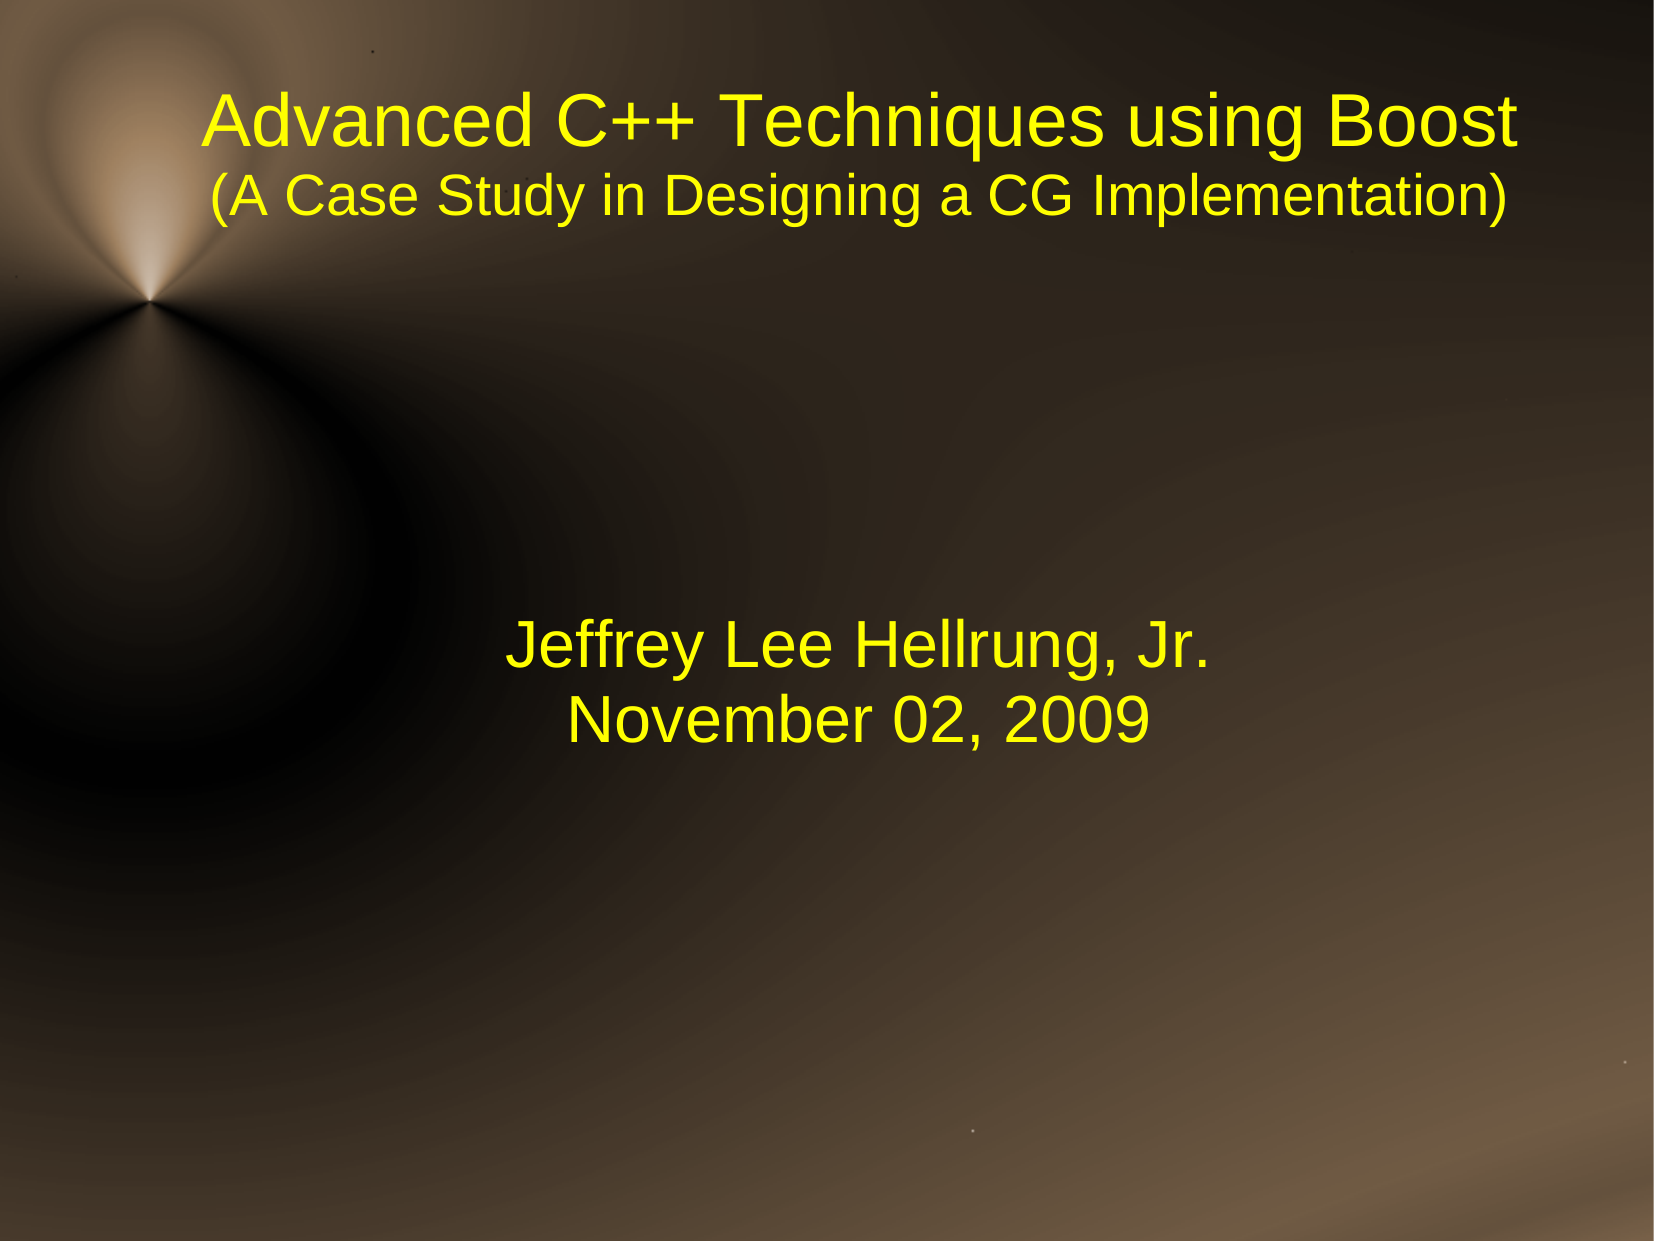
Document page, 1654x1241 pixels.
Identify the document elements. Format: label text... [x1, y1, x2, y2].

title Advanced C++ Techniques using Boost (A Case Study in Designing a CG Implementation) [150, 56, 1571, 250]
subtitle Jeffrey Lee Hellrung, Jr. November 02, 2009 [147, 262, 1571, 1102]
picture [0, 0, 1654, 1241]
